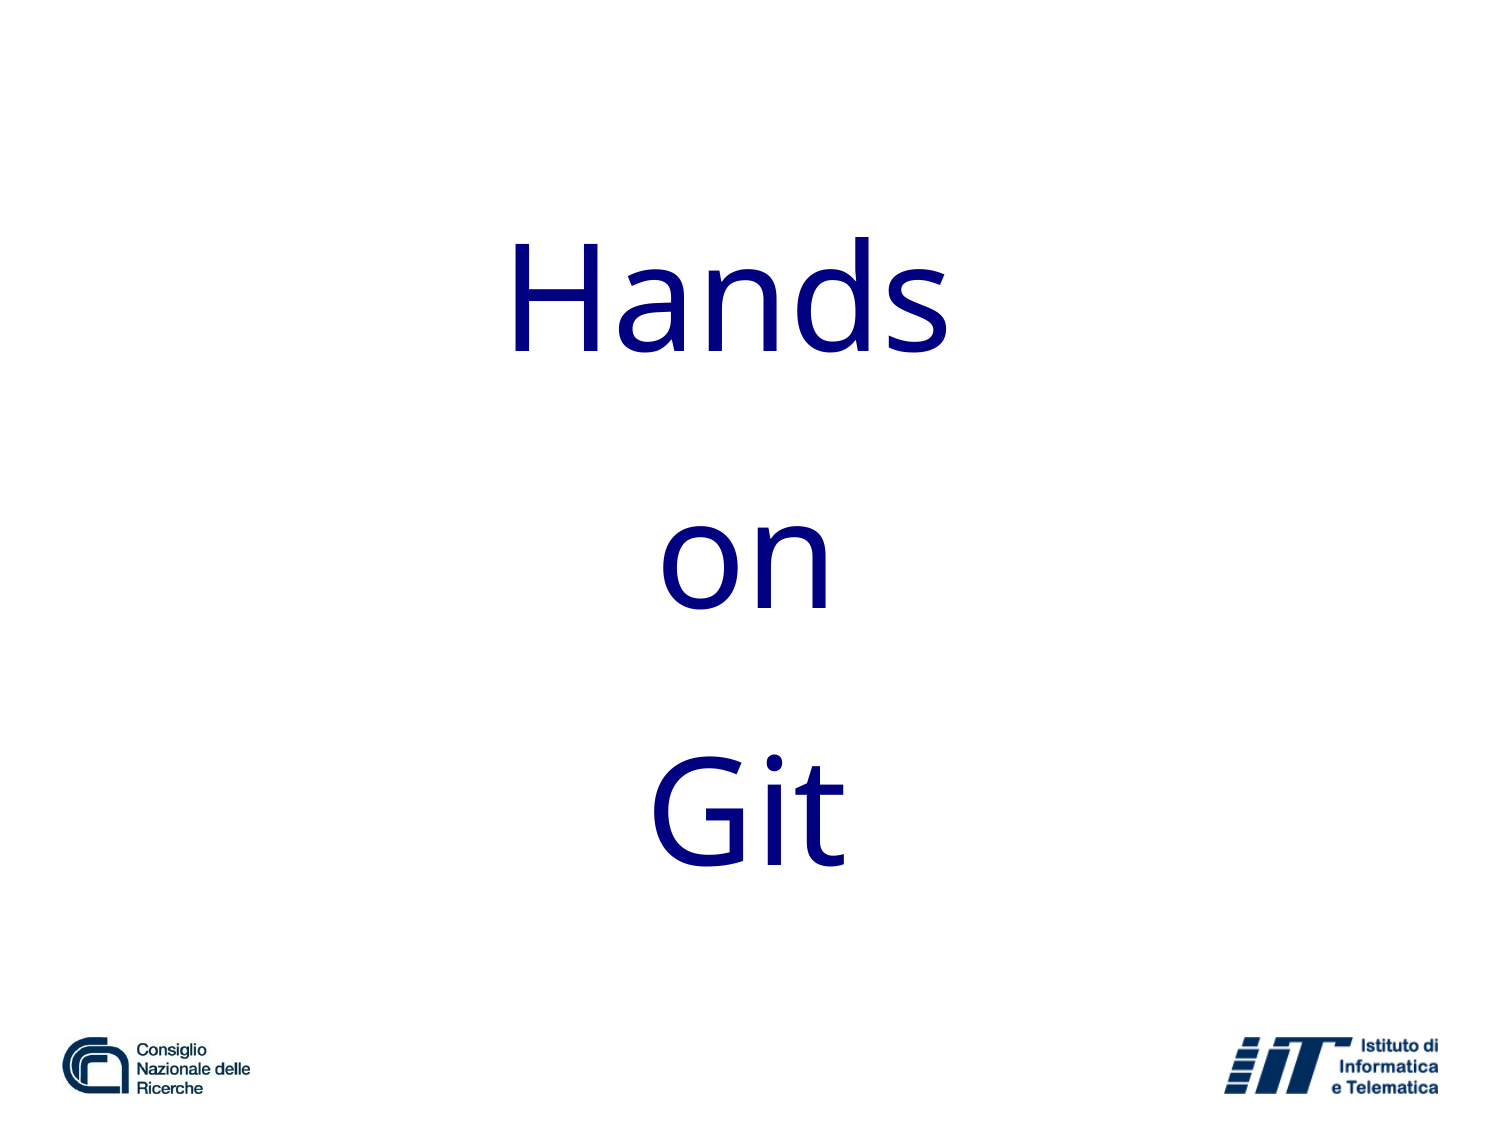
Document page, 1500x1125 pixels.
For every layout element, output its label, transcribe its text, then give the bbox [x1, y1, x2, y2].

list Hands on Git [71, 228, 1422, 1022]
picture [1224, 1037, 1438, 1094]
picture [62, 1037, 250, 1094]
